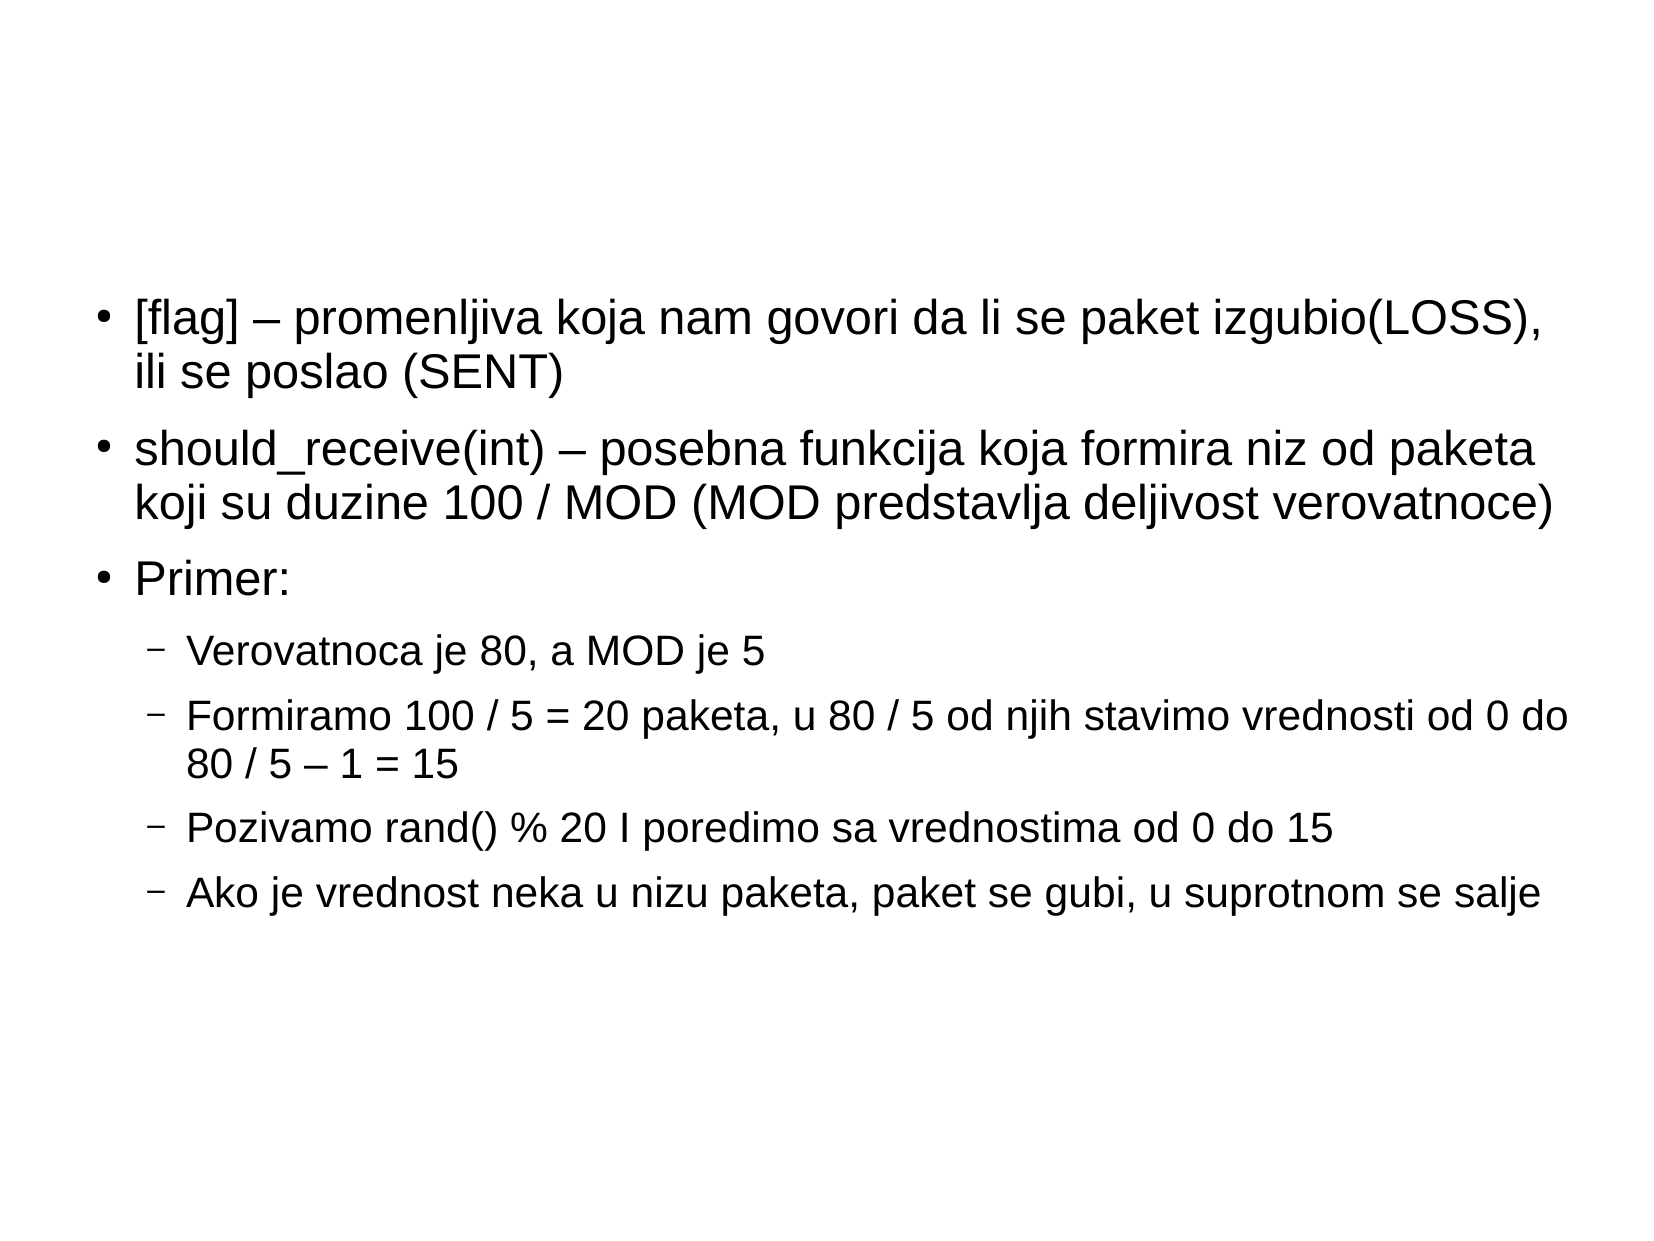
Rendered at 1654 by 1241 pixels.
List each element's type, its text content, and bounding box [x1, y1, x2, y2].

list [flag] – promenljiva koja nam govori da li se paket izgubio(LOSS), ili se poslao (SENT) should_receive(int) – posebna funkcija koja formira niz od paketa koji su duzine 100 / MOD (MOD predstavlja deljivost verovatnoce) Primer: Verovatnoca je 80, a MOD je 5 Formiramo 100 / 5 = 20 paketa, u 80 / 5 od njih stavimo vrednosti od 0 do 80 / 5 – 1 = 15 Pozivamo rand() % 20 I poredimo sa vrednostima od 0 do 15 Ako je vrednost neka u nizu paketa, paket se gubi, u suprotnom se salje [82, 290, 1571, 1010]
